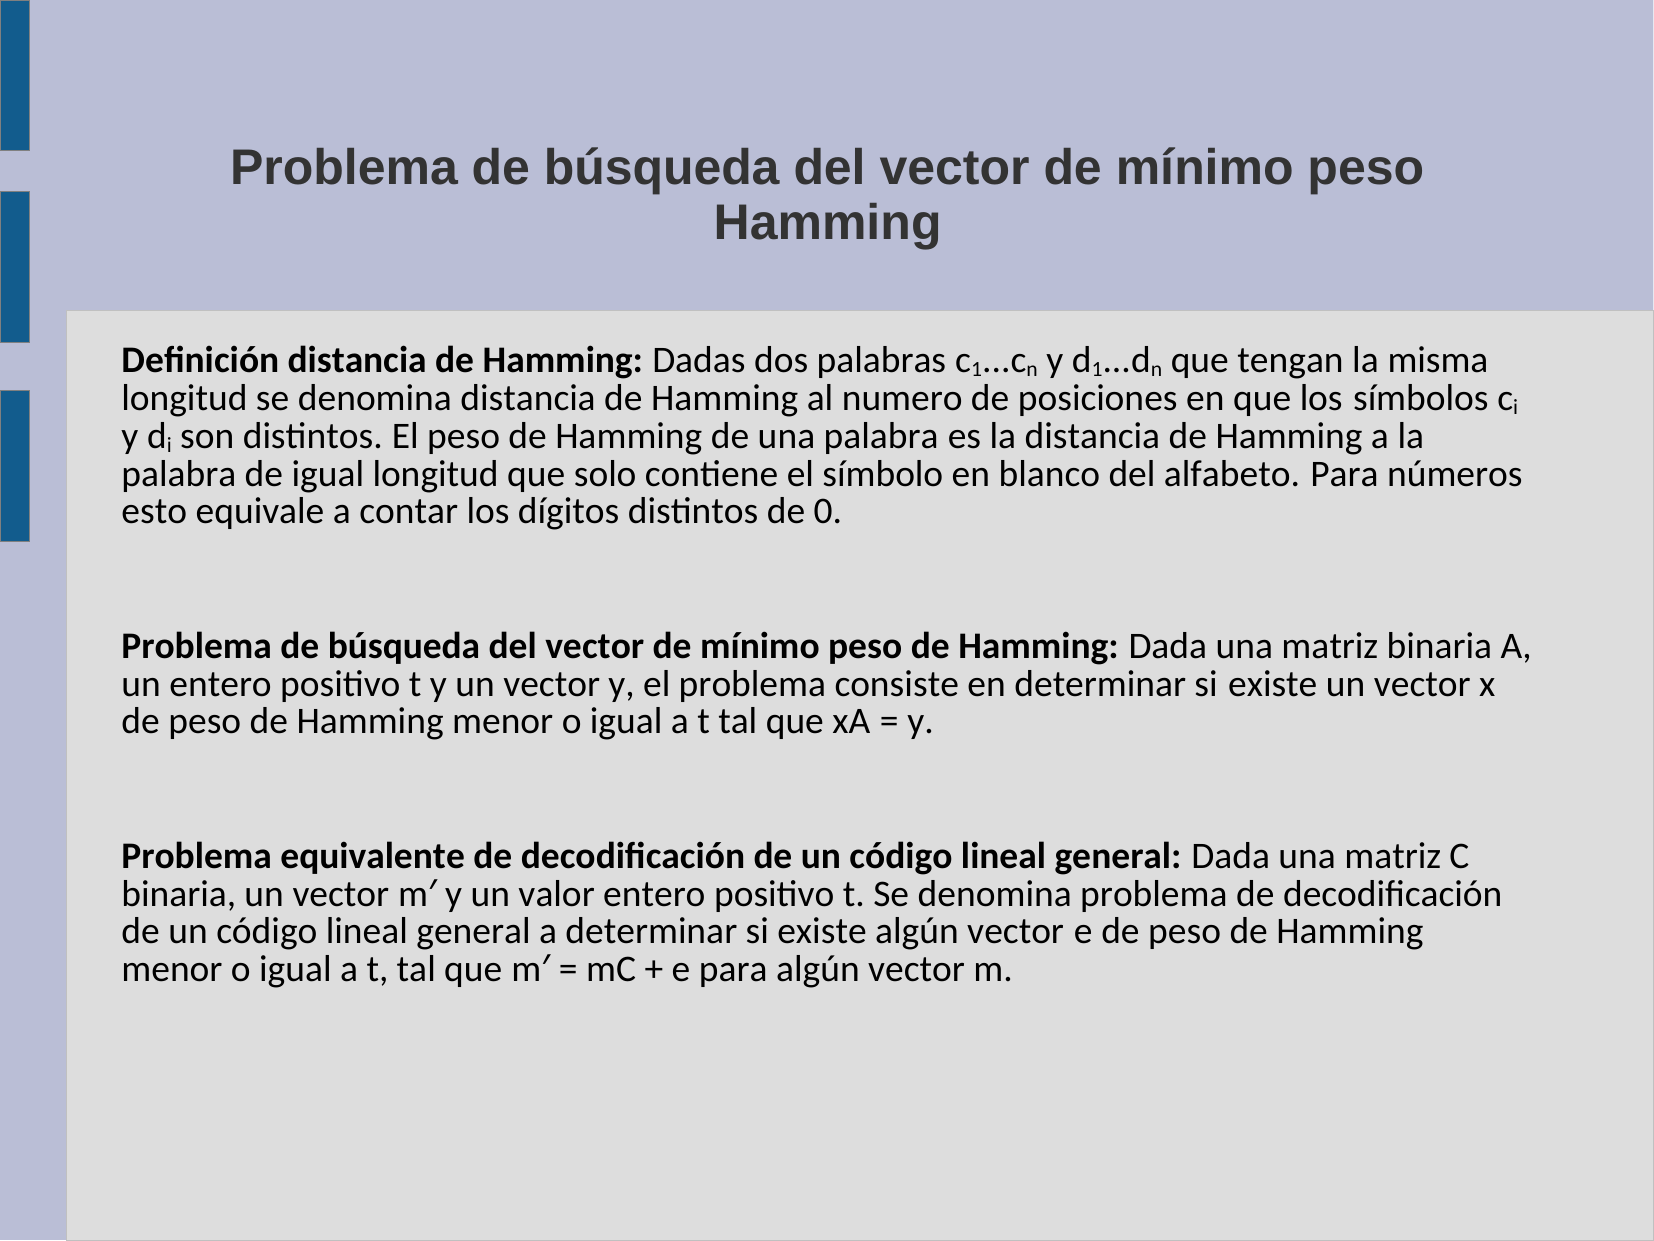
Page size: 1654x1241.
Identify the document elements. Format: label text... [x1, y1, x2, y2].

list Definición distancia de Hamming: Dadas dos palabras c1...cn y d1...dn que tengan la misma longitud se denomina distancia de Hamming al numero de posiciones en que los símbolos ci y di son distintos. El peso de Hamming de una palabra es la distancia de Hamming a la palabra de igual longitud que solo contiene el símbolo en blanco del alfabeto. Para números esto equivale a contar los dígitos distintos de 0. Problema de búsqueda del vector de mínimo peso de Hamming: Dada una matriz binaria A, un entero positivo t y un vector y, el problema consiste en determinar si existe un vector x de peso de Hamming menor o igual a t tal que xA = y. Problema equivalente de decodificación de un código lineal general: Dada una matriz C binaria, un vector m′ y un valor entero positivo t. Se denomina problema de decodificación de un código lineal general a determinar si existe algún vector e de peso de Hamming menor o igual a t, tal que m′ = mC + e para algún vector m. [121, 344, 1534, 1127]
title Problema de búsqueda del vector de mínimo peso Hamming [121, 91, 1534, 299]
